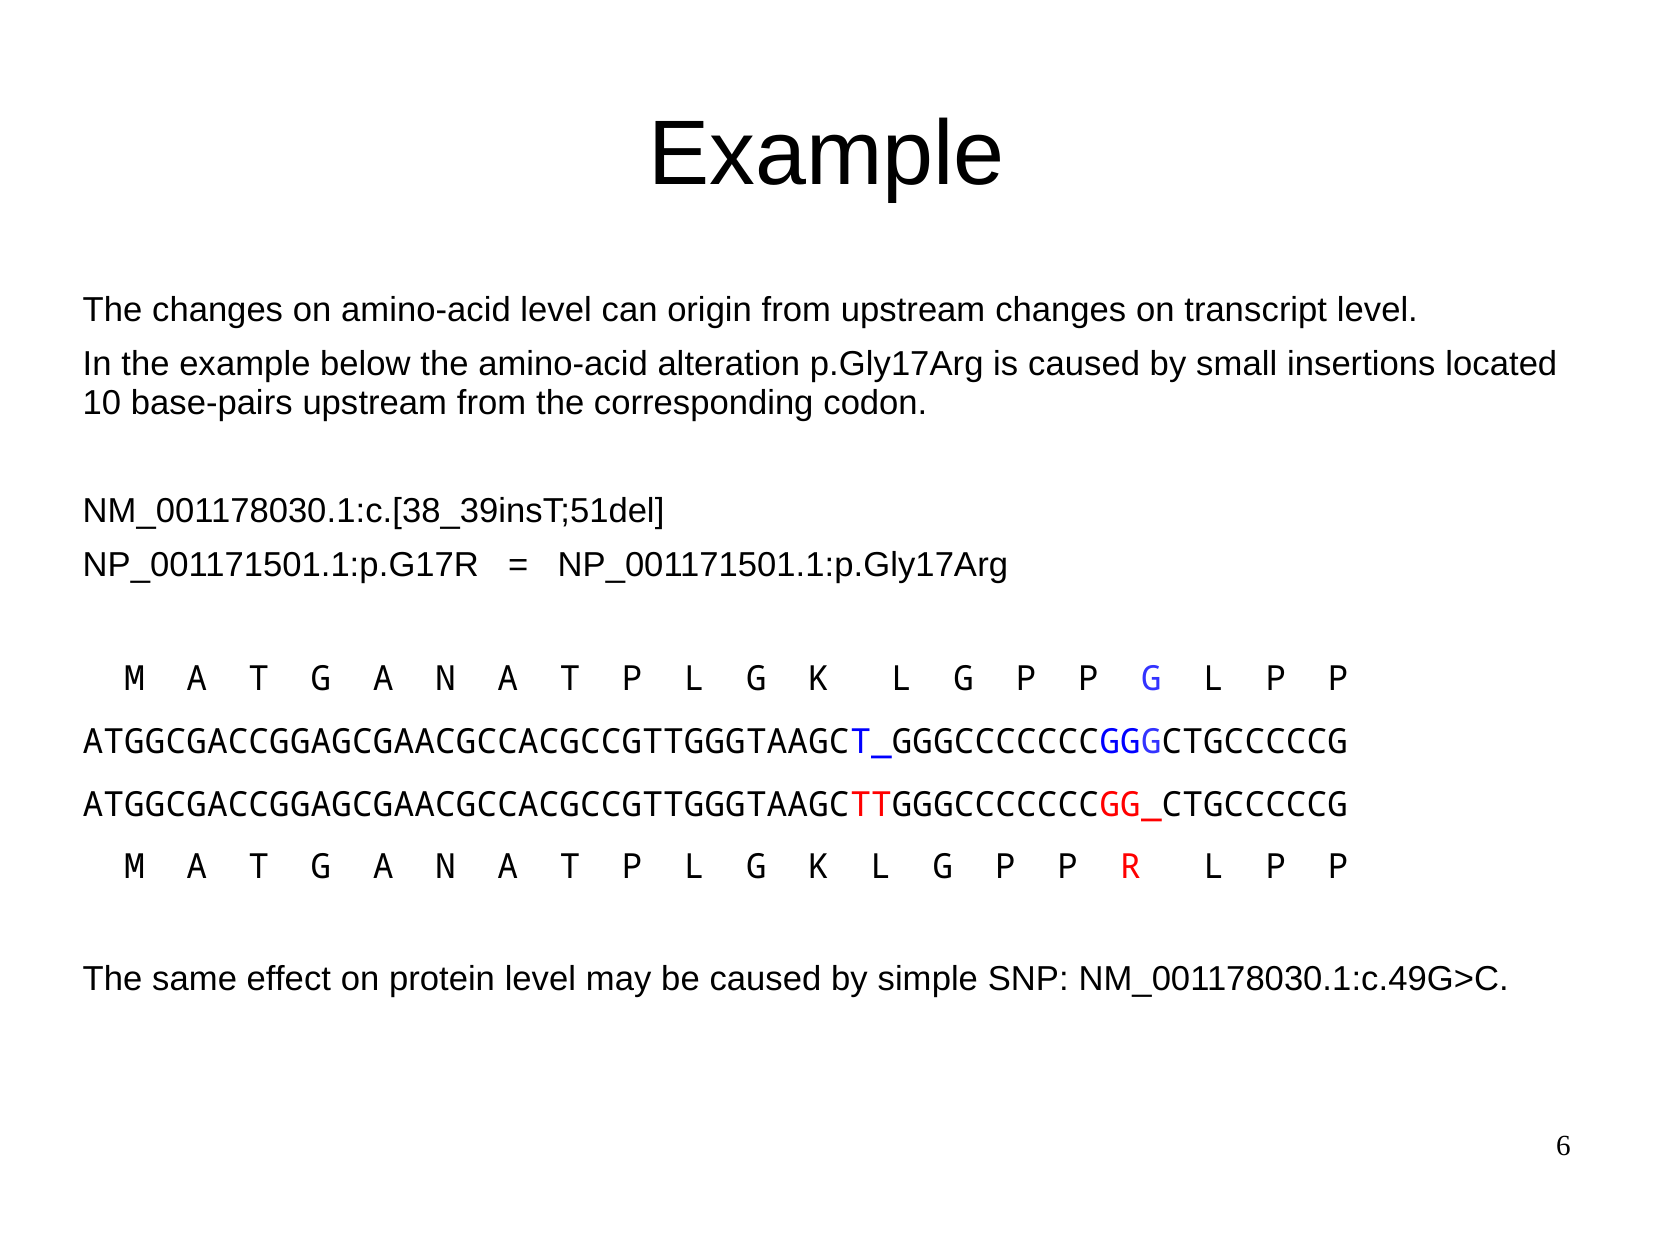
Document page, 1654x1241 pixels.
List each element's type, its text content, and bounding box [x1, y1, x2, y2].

title Example [82, 49, 1571, 257]
list The changes on amino-acid level can origin from upstream changes on transcript level. In the example below the amino-acid alteration p.Gly17Arg is caused by small insertions located 10 base-pairs upstream from the corresponding codon. NM_001178030.1:c.[38_39insT;51del] NP_001171501.1:p.G17R = NP_001171501.1:p.Gly17Arg M A T G A N A T P L G K L G P P G L P P ATGGCGACCGGAGCGAACGCCACGCCGTTGGGTAAGCT_GGGCCCCCCCGGGCTGCCCCCG ATGGCGACCGGAGCGAACGCCACGCCGTTGGGTAAGCTTGGGCCCCCCCGG_CTGCCCCCG M A T G A N A T P L G K L G P P R L P P The same effect on protein level may be caused by simple SNP: NM_001178030.1:c.49G>C. [82, 290, 1571, 1010]
